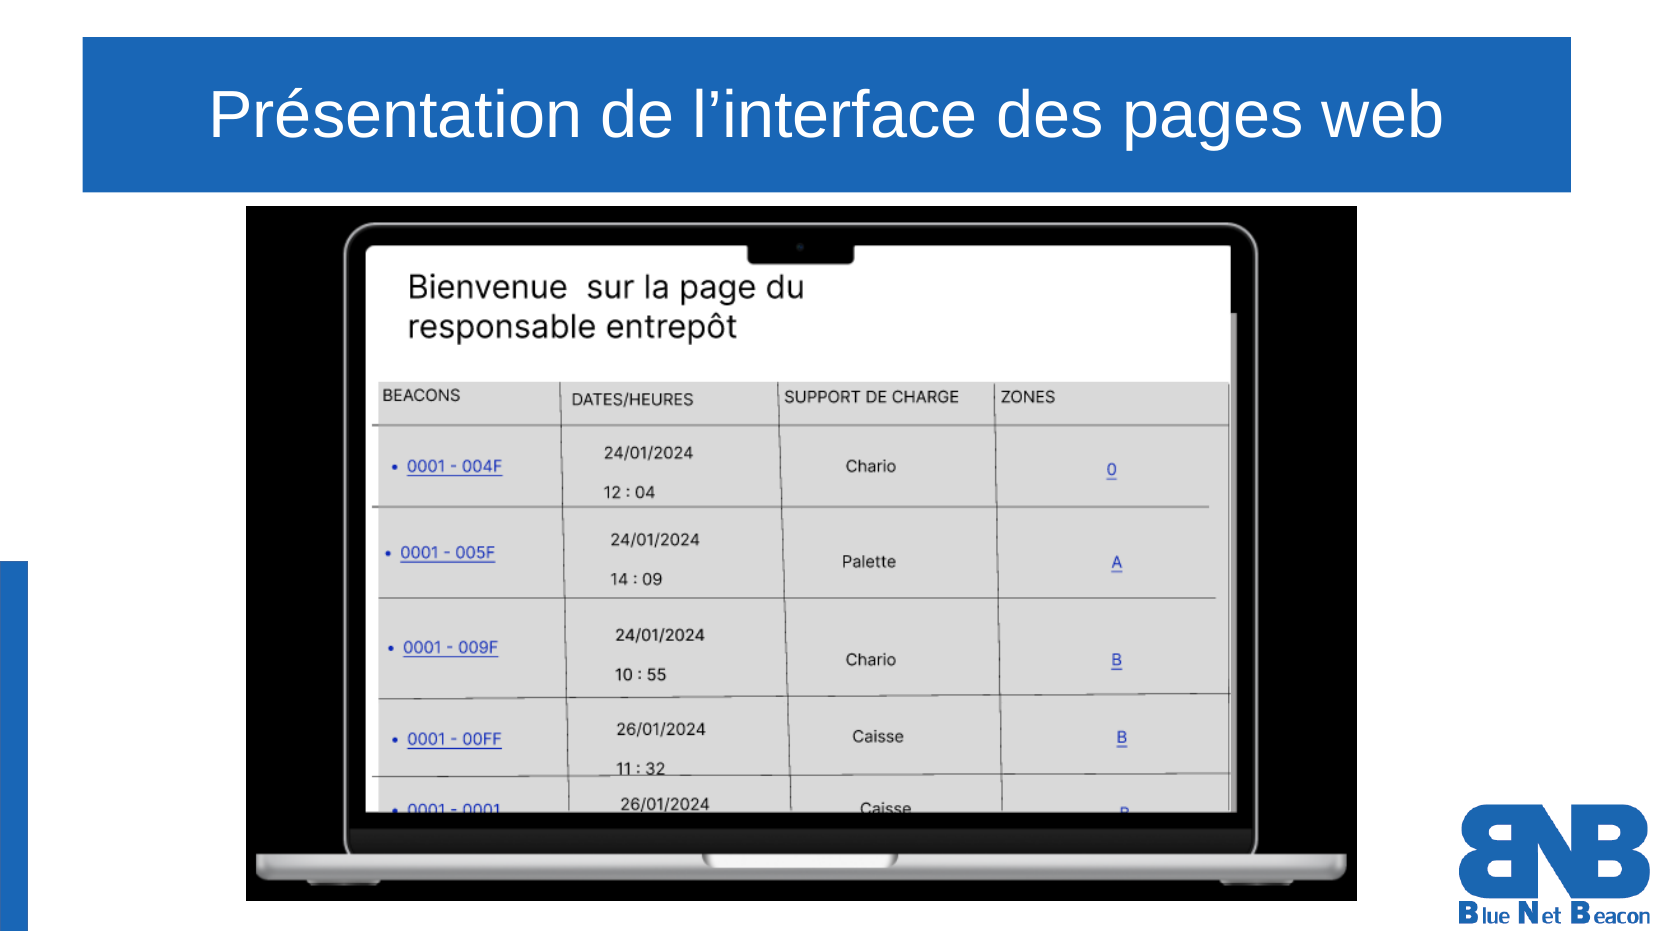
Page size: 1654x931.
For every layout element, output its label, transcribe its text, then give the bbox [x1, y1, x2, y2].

picture [1459, 797, 1650, 930]
title Présentation de l’interface des pages web [82, 37, 1571, 193]
text_box [0, 561, 28, 931]
picture [246, 206, 1357, 901]
